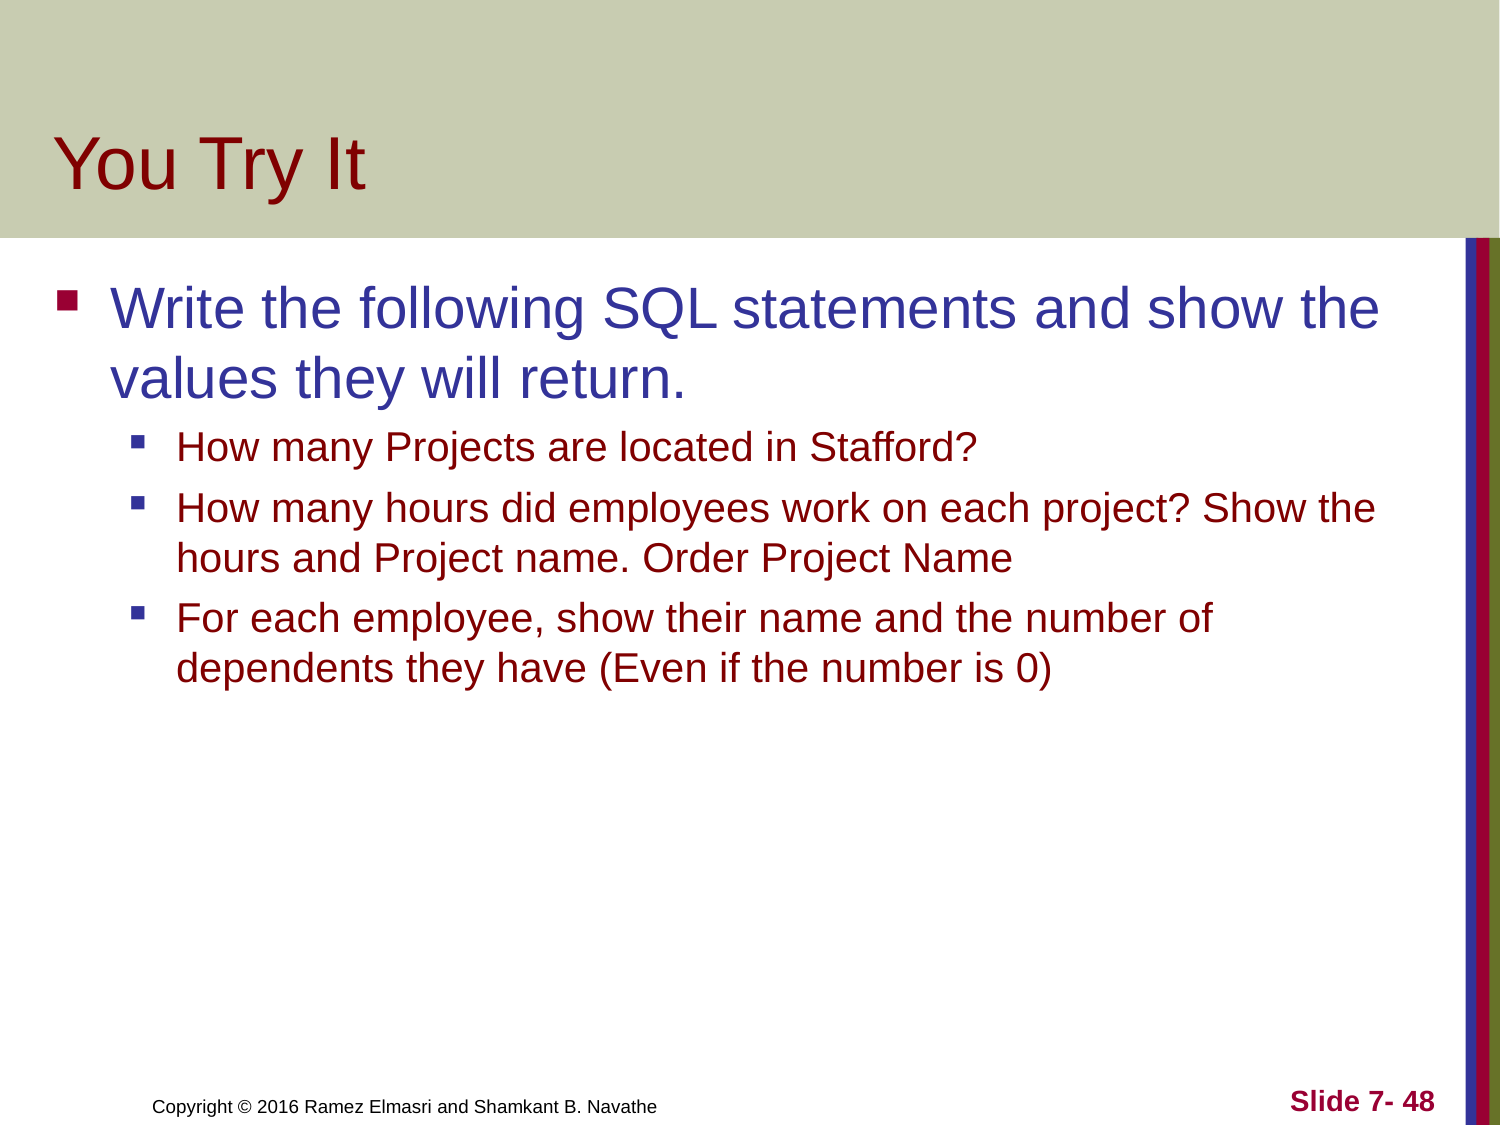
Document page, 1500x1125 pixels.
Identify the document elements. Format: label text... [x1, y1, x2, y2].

text_box Slide 7- <number> [1137, 1050, 1450, 1125]
title You Try It [37, 49, 1317, 213]
list Write the following SQL statements and show the values they will return. How many Projects are located in Stafford? How many hours did employees work on each project? Show the hours and Project name. Order Project Name For each employee, show their name and the number of dependents they have (Even if the number is 0) [39, 262, 1400, 1013]
